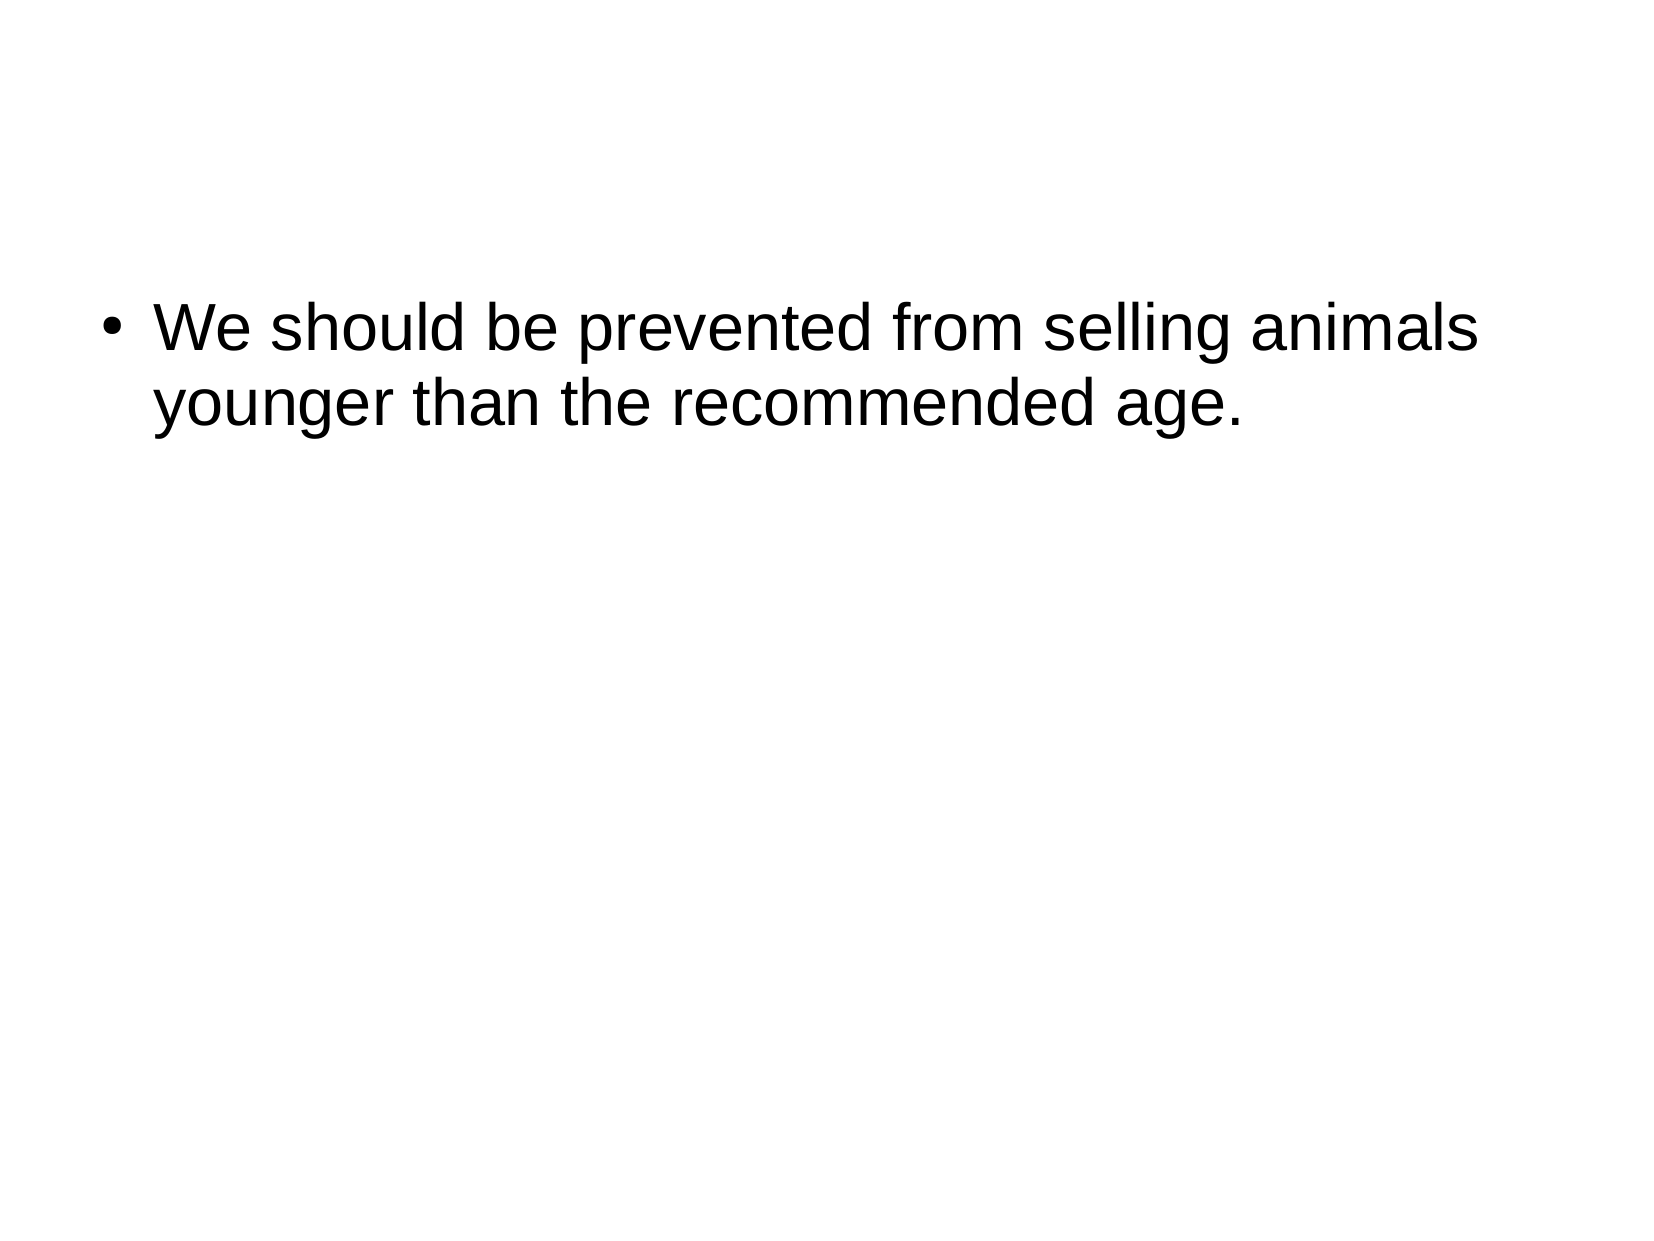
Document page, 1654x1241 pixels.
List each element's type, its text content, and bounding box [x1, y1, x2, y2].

list We should be prevented from selling animals younger than the recommended age. [82, 290, 1571, 1010]
